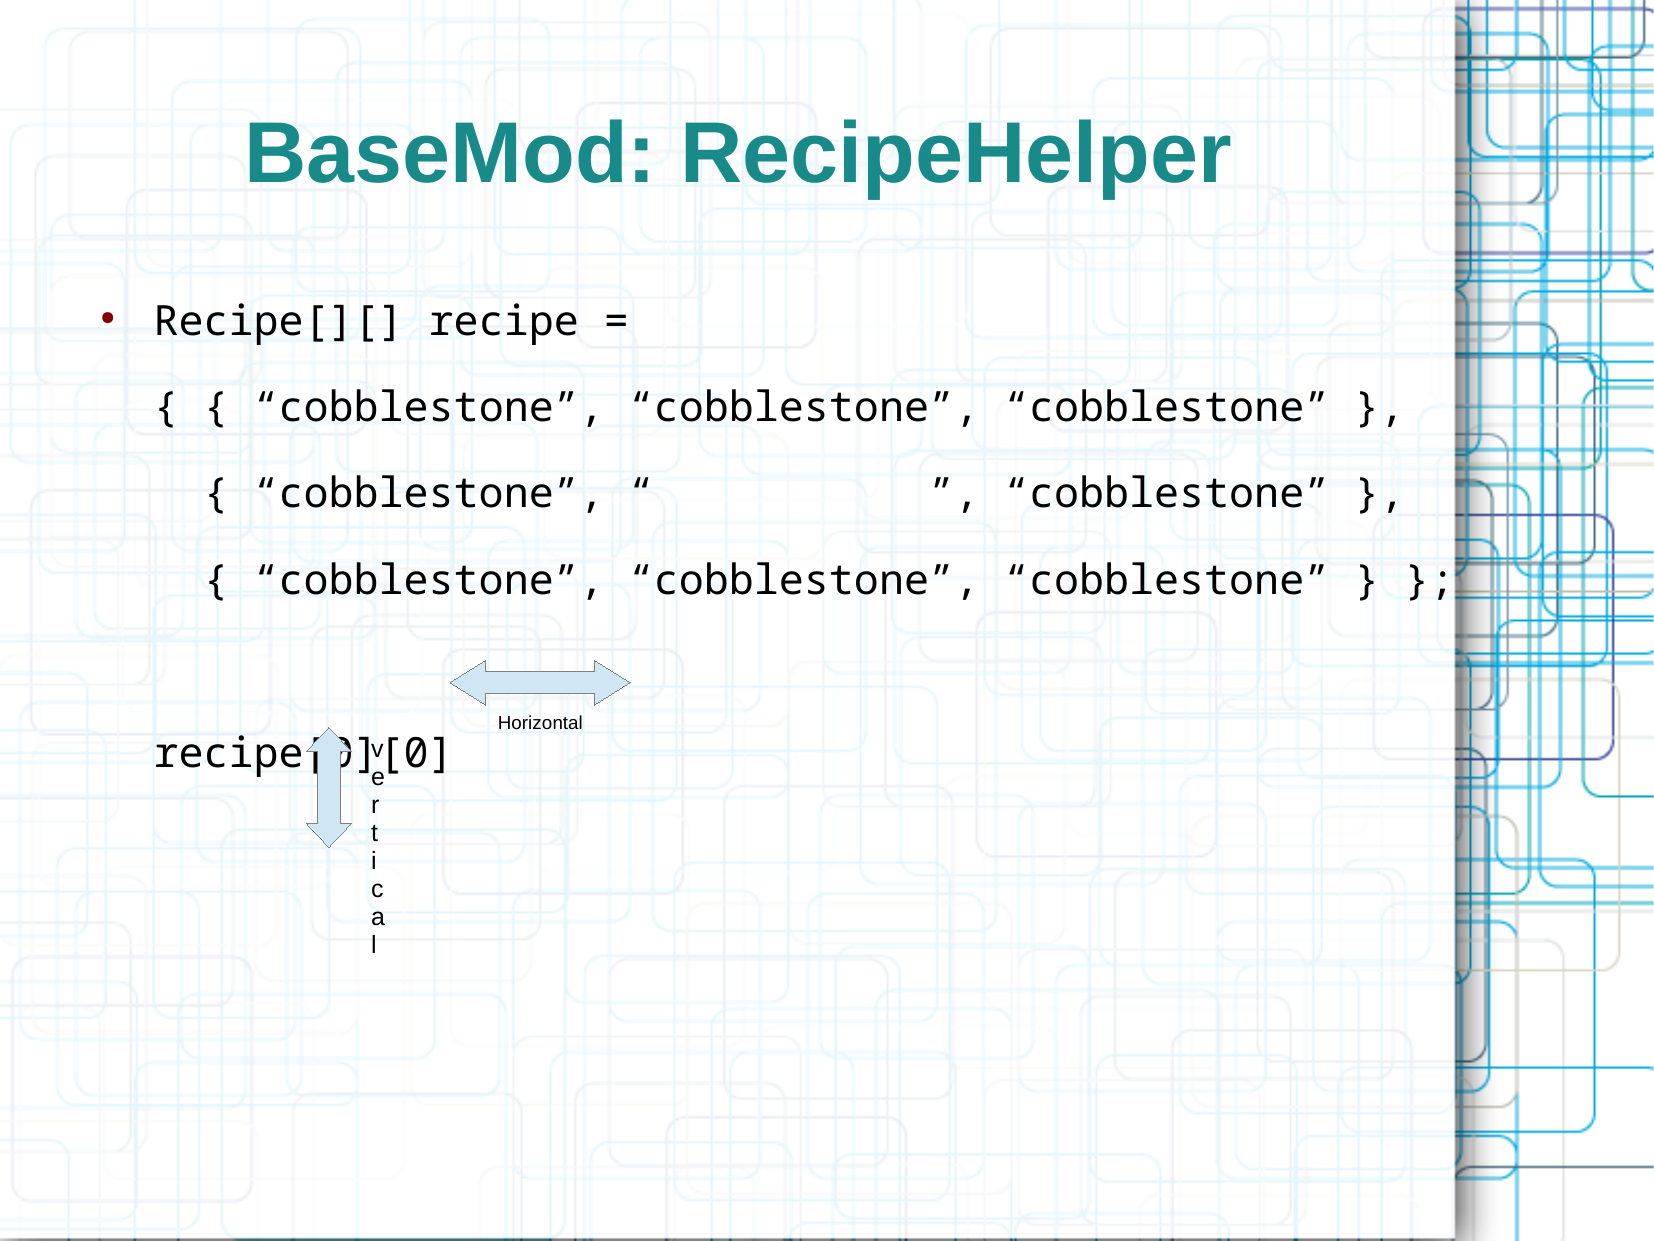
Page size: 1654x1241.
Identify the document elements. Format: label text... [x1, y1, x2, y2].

picture [0, 0, 1654, 1241]
text_box [306, 727, 352, 848]
text_box vertical [356, 727, 397, 966]
text_box Horizontal [483, 705, 619, 756]
title BaseMod: RecipeHelper [59, 49, 1418, 257]
list Recipe[][] recipe = { { “cobblestone”, “cobblestone”, “cobblestone” }, { “cobblestone”, “ ”, “cobblestone” }, { “cobblestone”, “cobblestone”, “cobblestone” } }; recipe[0][0] [82, 290, 1538, 995]
text_box [450, 660, 631, 705]
